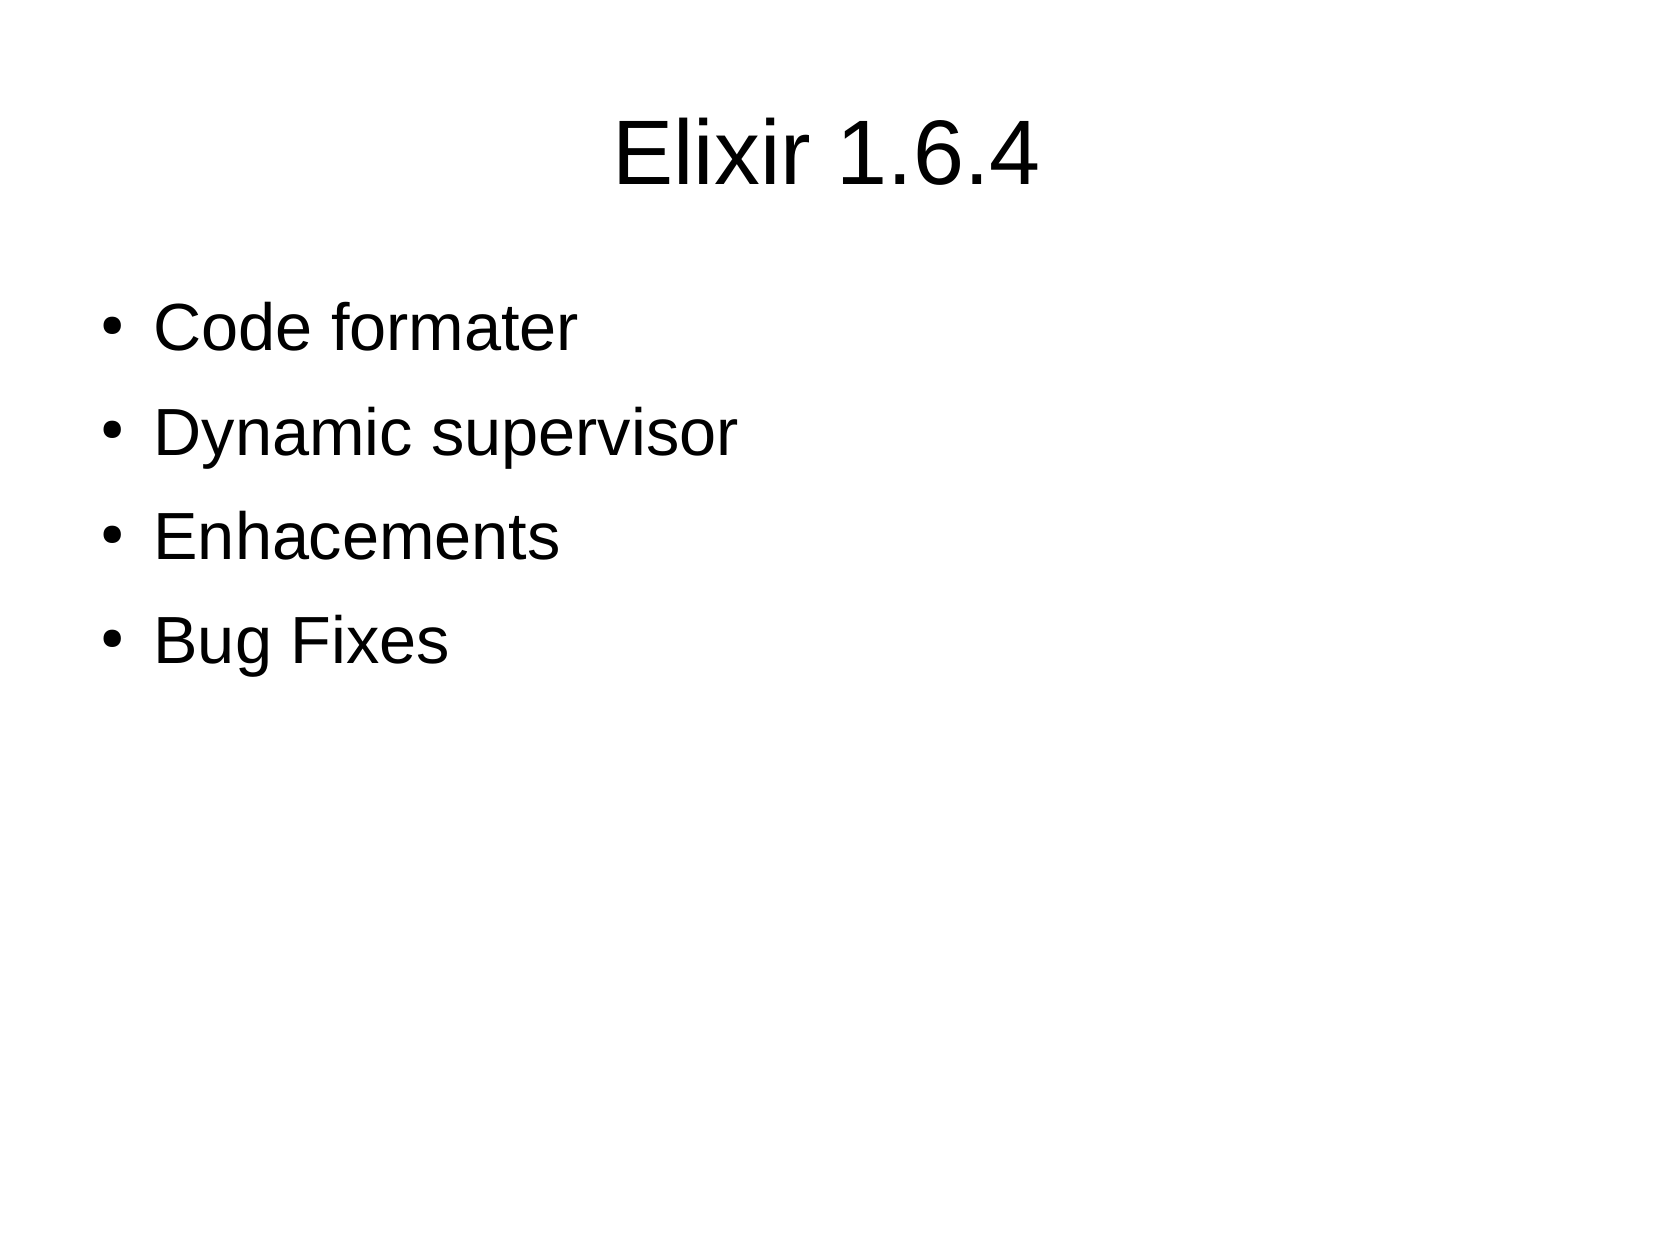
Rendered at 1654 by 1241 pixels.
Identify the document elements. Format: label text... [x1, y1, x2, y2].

title Elixir 1.6.4 [82, 49, 1571, 257]
list Code formater Dynamic supervisor Enhacements Bug Fixes [82, 290, 1571, 1010]
